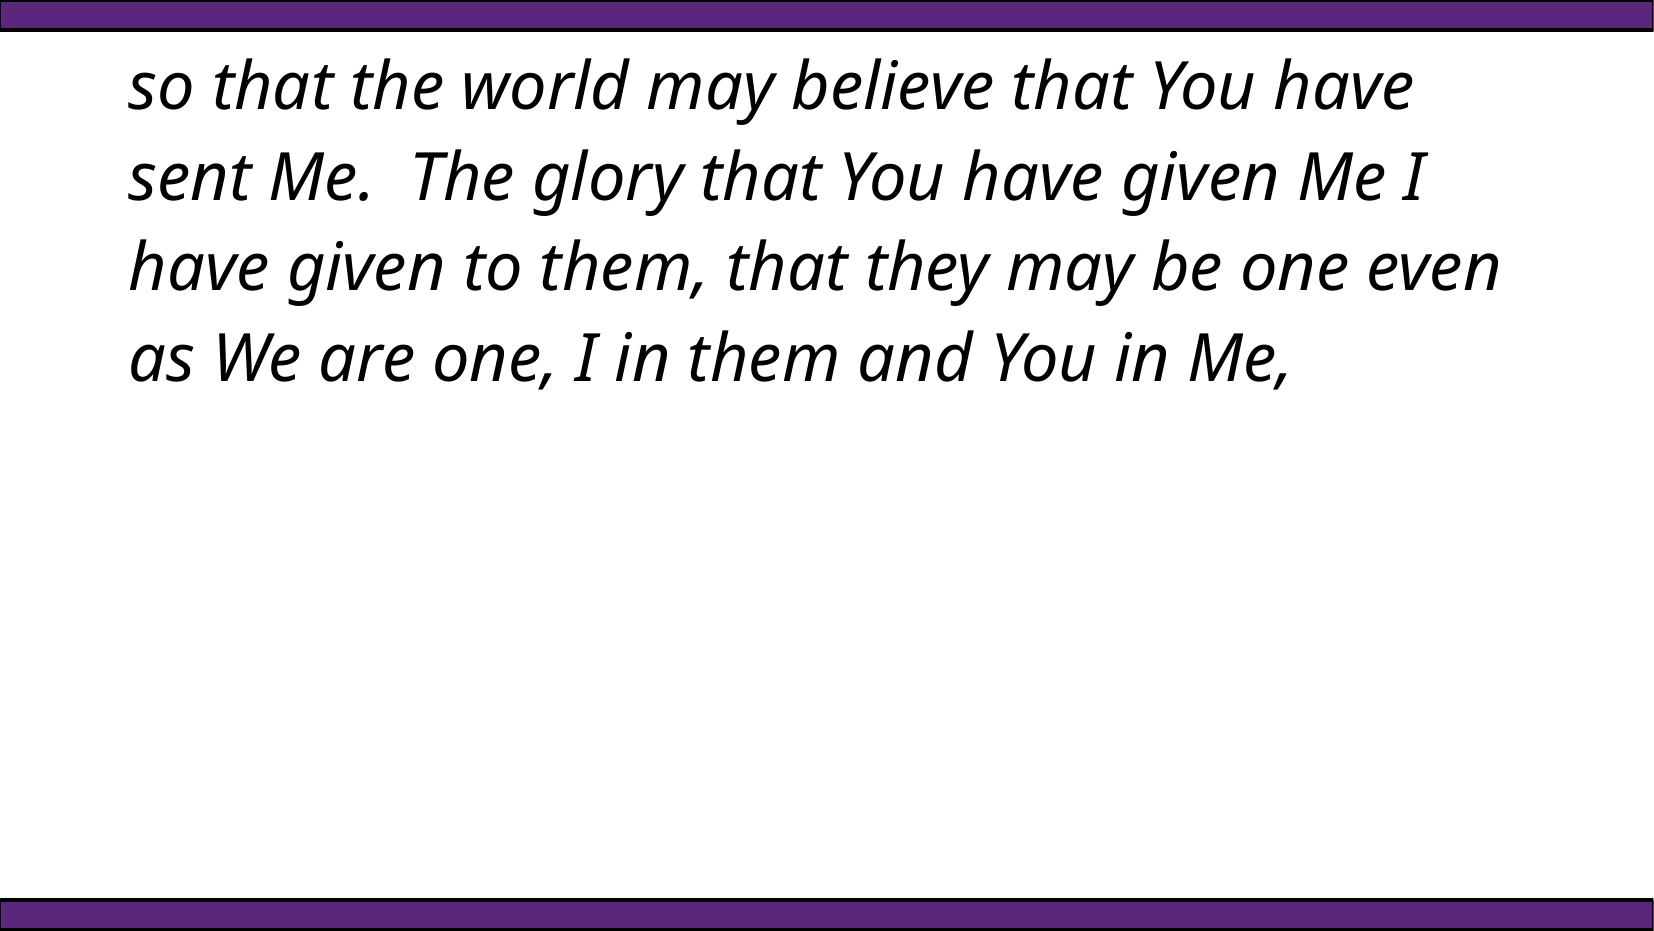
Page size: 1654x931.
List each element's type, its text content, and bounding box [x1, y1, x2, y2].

text_box so that the world may believe that You have sent Me. The glory that You have given Me I have given to them, that they may be one even as We are one, I in them and You in Me, [45, 30, 1581, 401]
picture [0, 31, 1654, 900]
text_box [0, 0, 1654, 31]
text_box [0, 900, 1654, 931]
